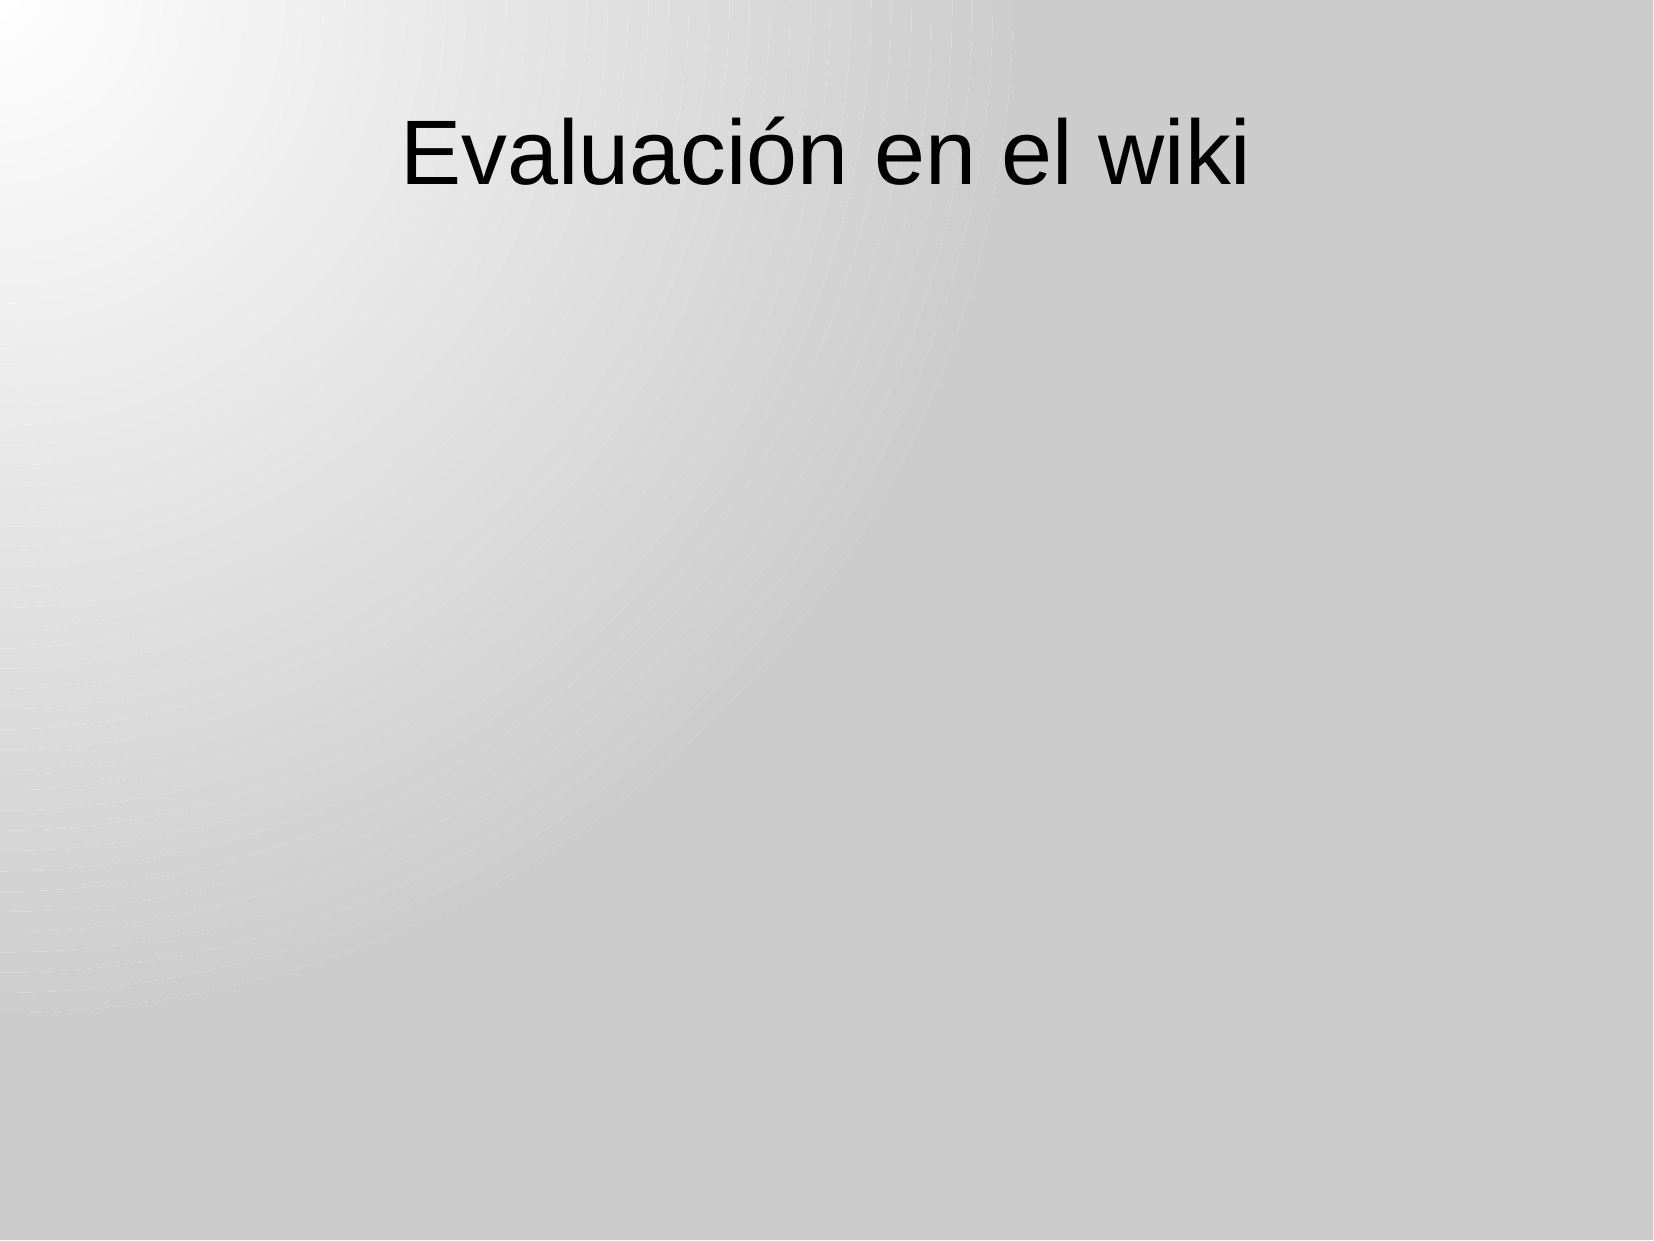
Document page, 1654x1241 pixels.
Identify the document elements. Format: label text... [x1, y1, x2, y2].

title Evaluación en el wiki [82, 49, 1571, 257]
